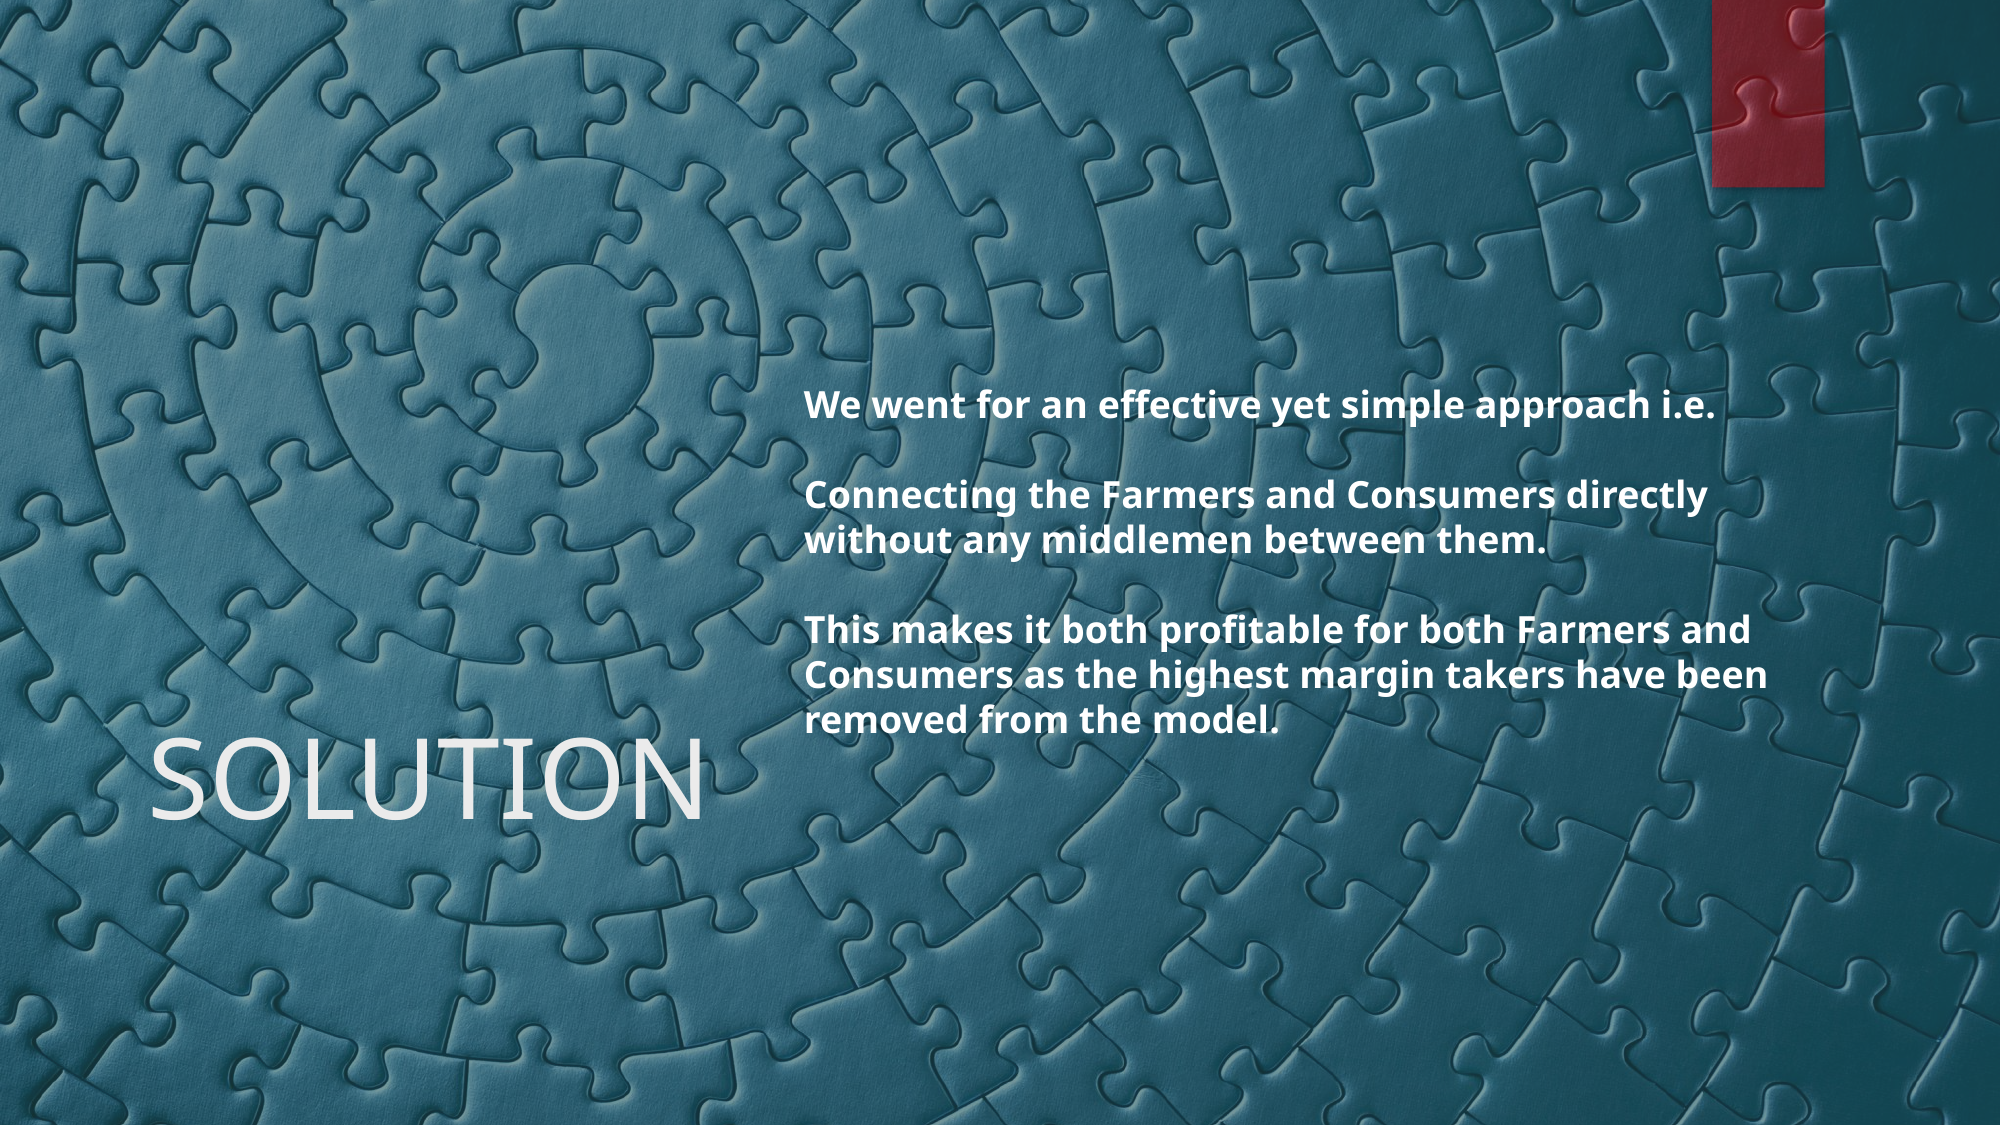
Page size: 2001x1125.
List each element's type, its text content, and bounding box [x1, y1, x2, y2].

picture [0, 0, 2000, 1125]
title SOLUTION [132, 237, 1868, 850]
text_box We went for an effective yet simple approach i.e. Connecting the Farmers and Consumers directly without any middlemen between them. This makes it both profitable for both Farmers and Consumers as the highest margin takers have been removed from the model. [788, 373, 1868, 749]
